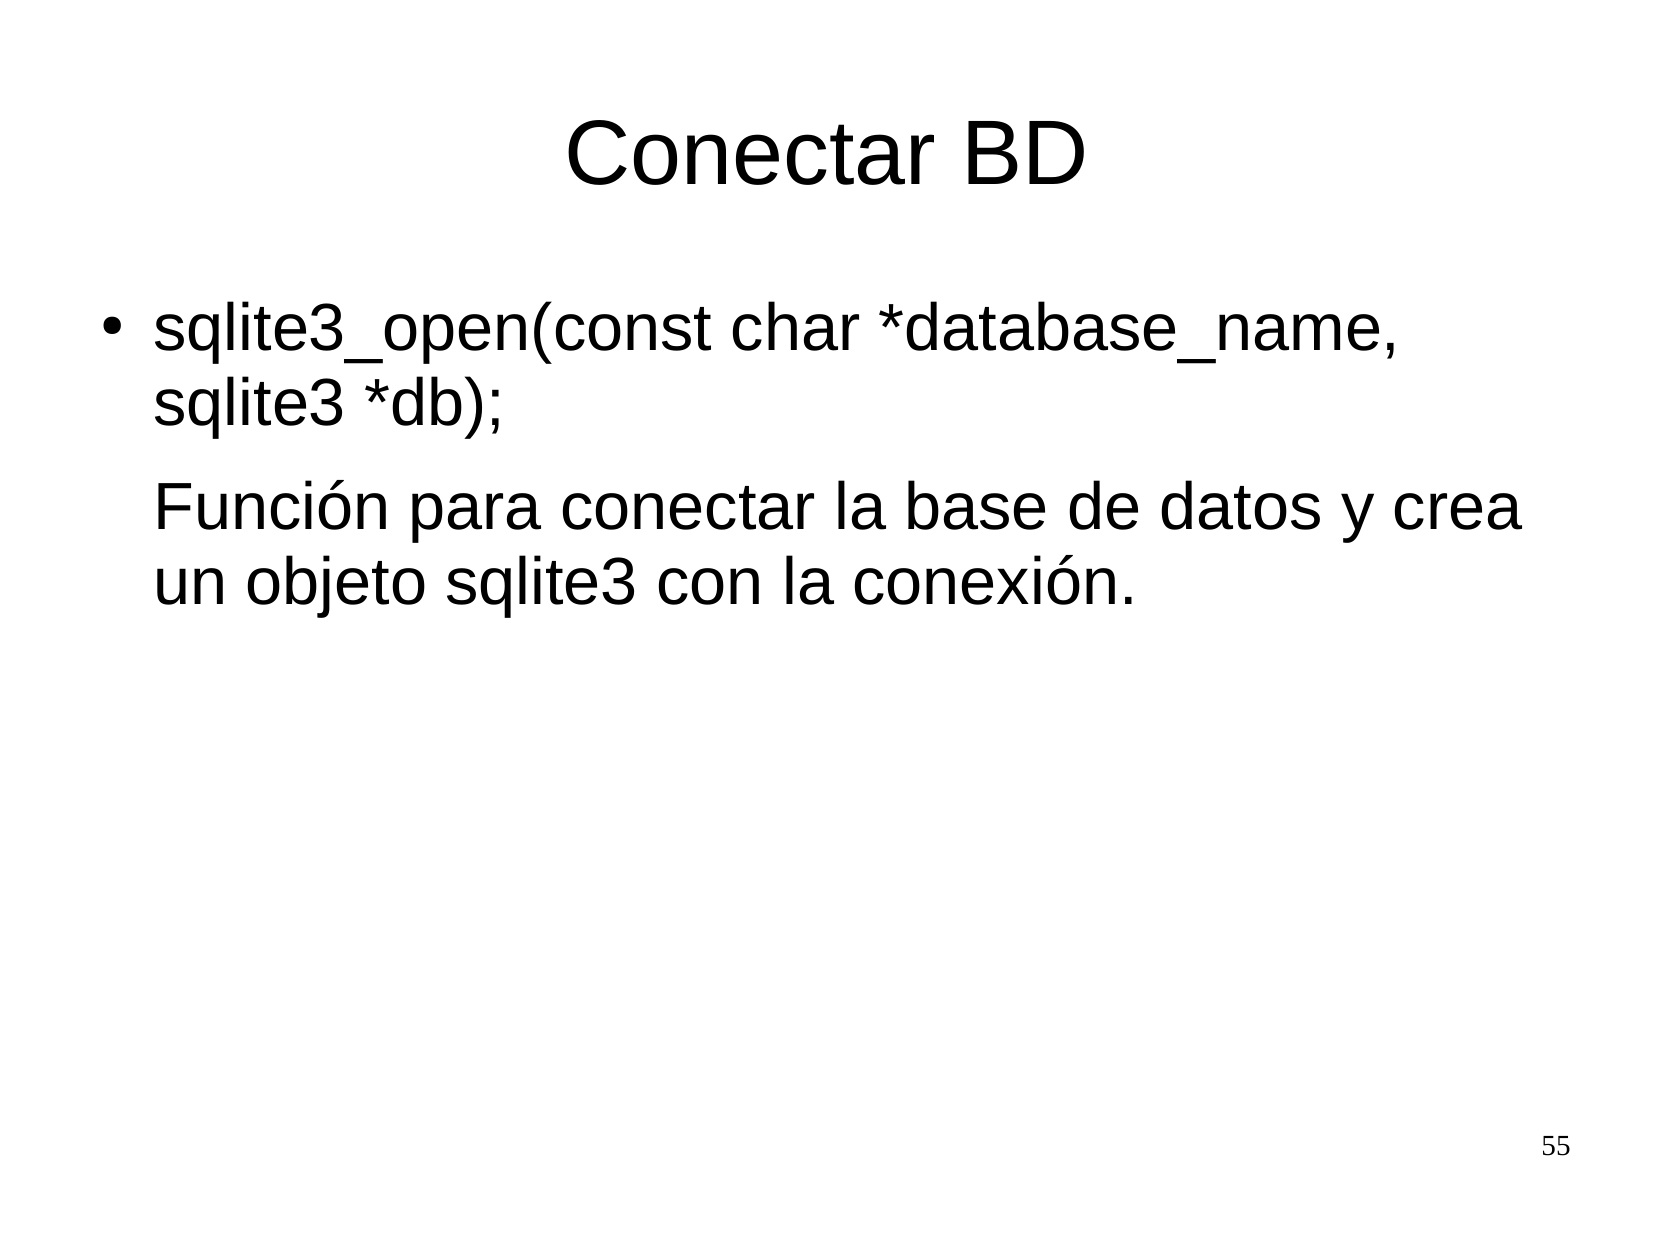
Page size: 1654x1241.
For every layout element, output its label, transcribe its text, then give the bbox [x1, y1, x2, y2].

list sqlite3_open(const char *database_name, sqlite3 *db); Función para conectar la base de datos y crea un objeto sqlite3 con la conexión. [82, 290, 1538, 1010]
title Conectar BD [82, 49, 1571, 257]
